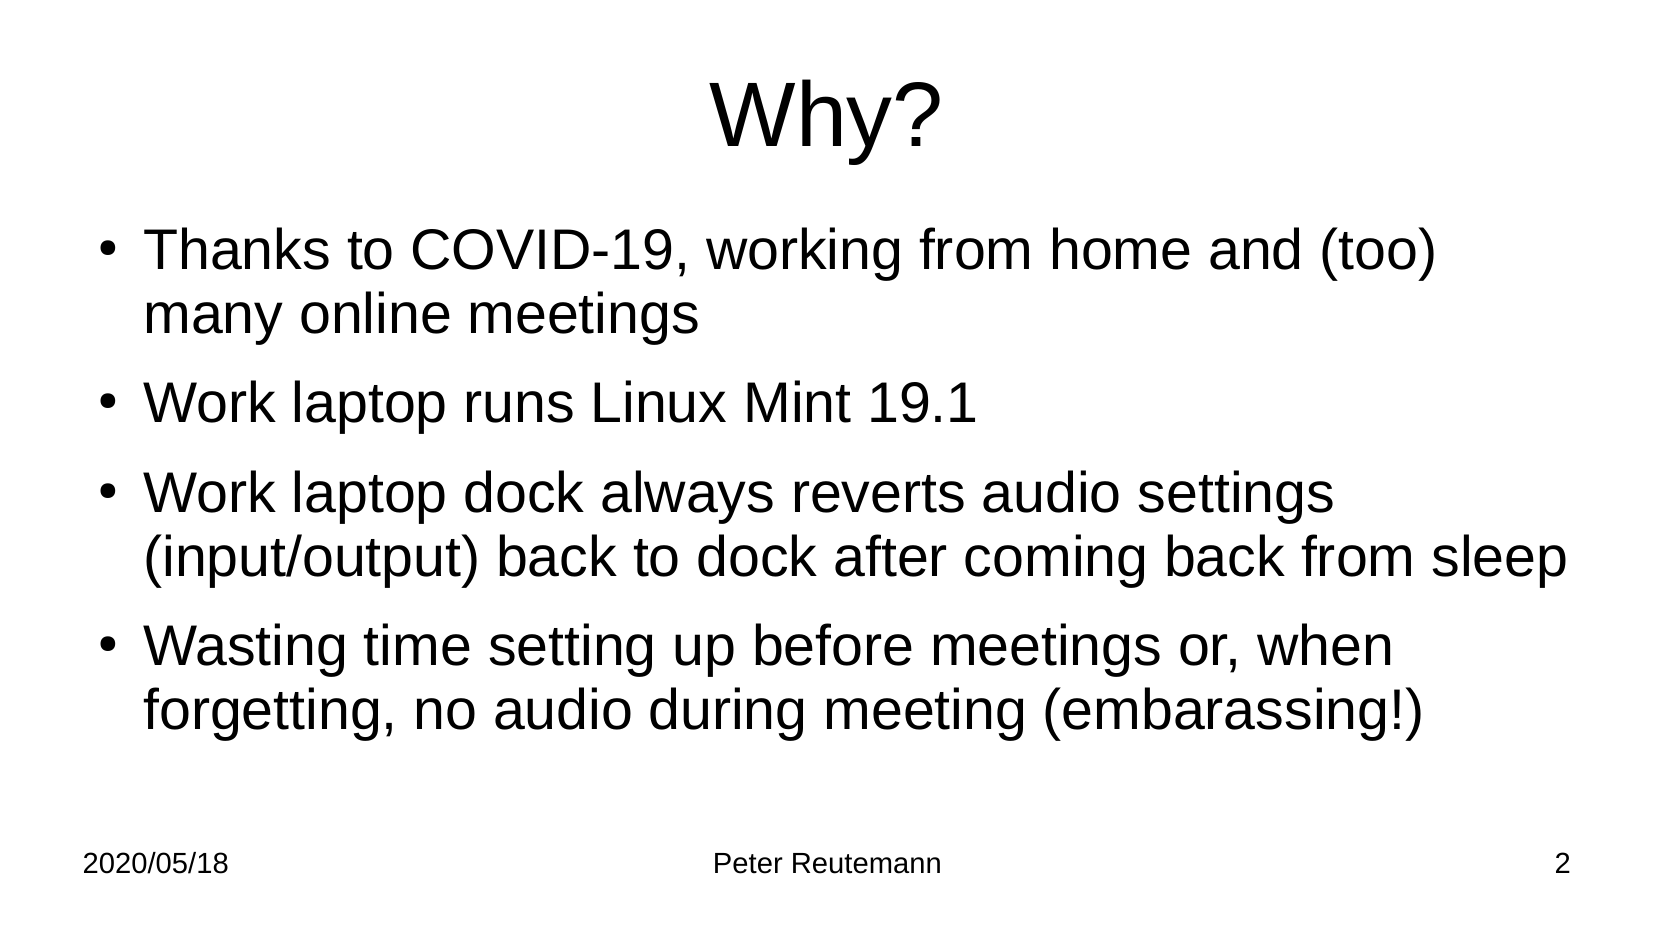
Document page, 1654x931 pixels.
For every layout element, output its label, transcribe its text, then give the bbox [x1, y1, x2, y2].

list Thanks to COVID-19, working from home and (too) many online meetings Work laptop runs Linux Mint 19.1 Work laptop dock always reverts audio settings (input/output) back to dock after coming back from sleep Wasting time setting up before meetings or, when forgetting, no audio during meeting (embarassing!) [82, 217, 1571, 758]
title Why? [82, 37, 1571, 193]
